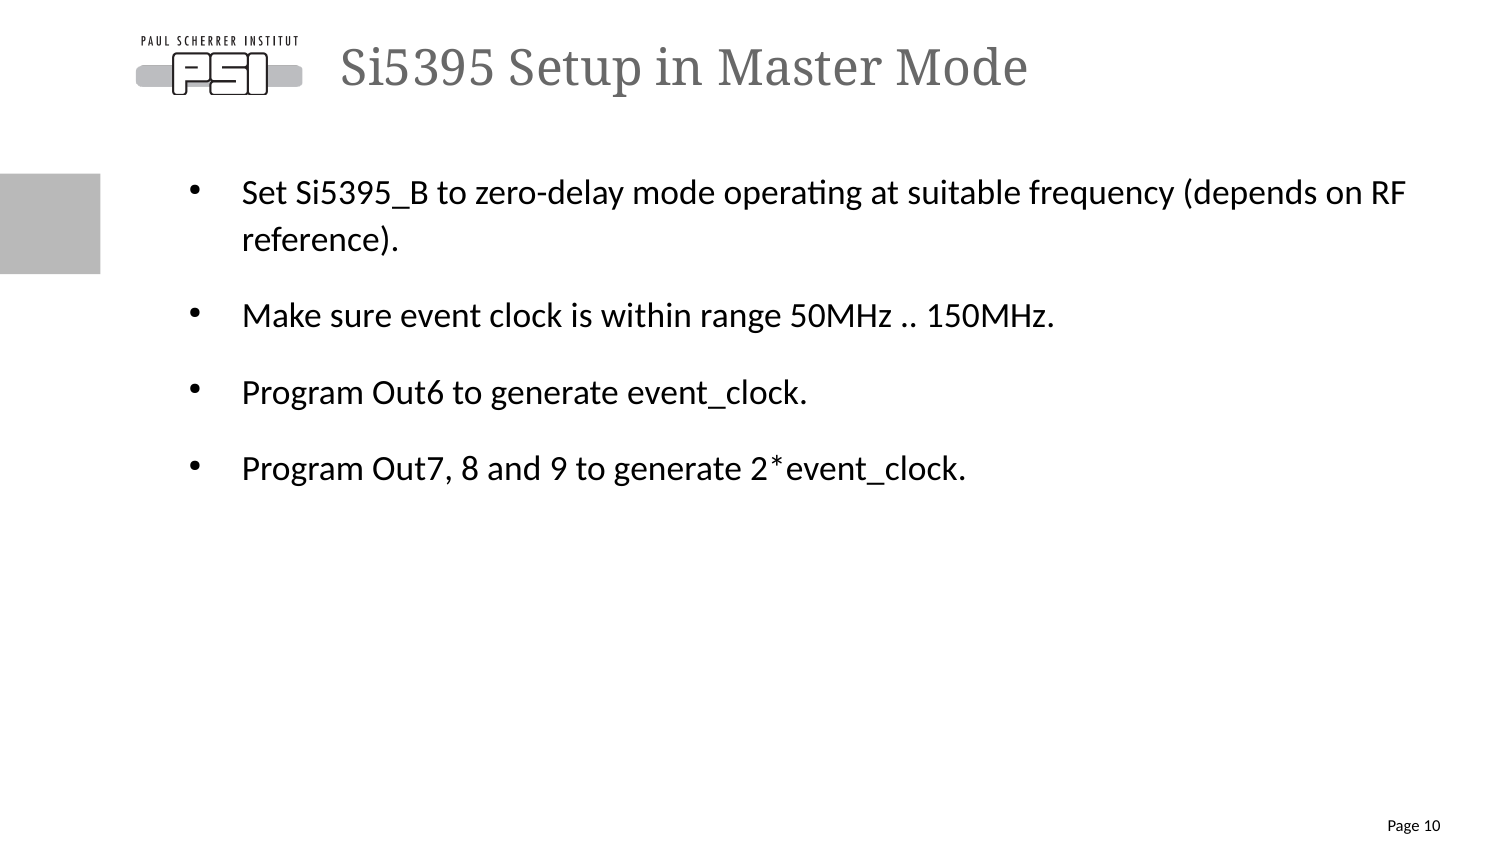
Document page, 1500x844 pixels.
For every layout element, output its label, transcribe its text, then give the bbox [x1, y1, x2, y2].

list Set Si5395_B to zero-delay mode operating at suitable frequency (depends on RF reference). Make sure event clock is within range 50MHz .. 150MHz. Program Out6 to generate event_clock. Program Out7, 8 and 9 to generate 2*event_clock. [171, 165, 1442, 741]
slide_number Page <number> [1346, 814, 1441, 840]
title Si5395 Setup in Master Mode [340, 35, 1442, 98]
